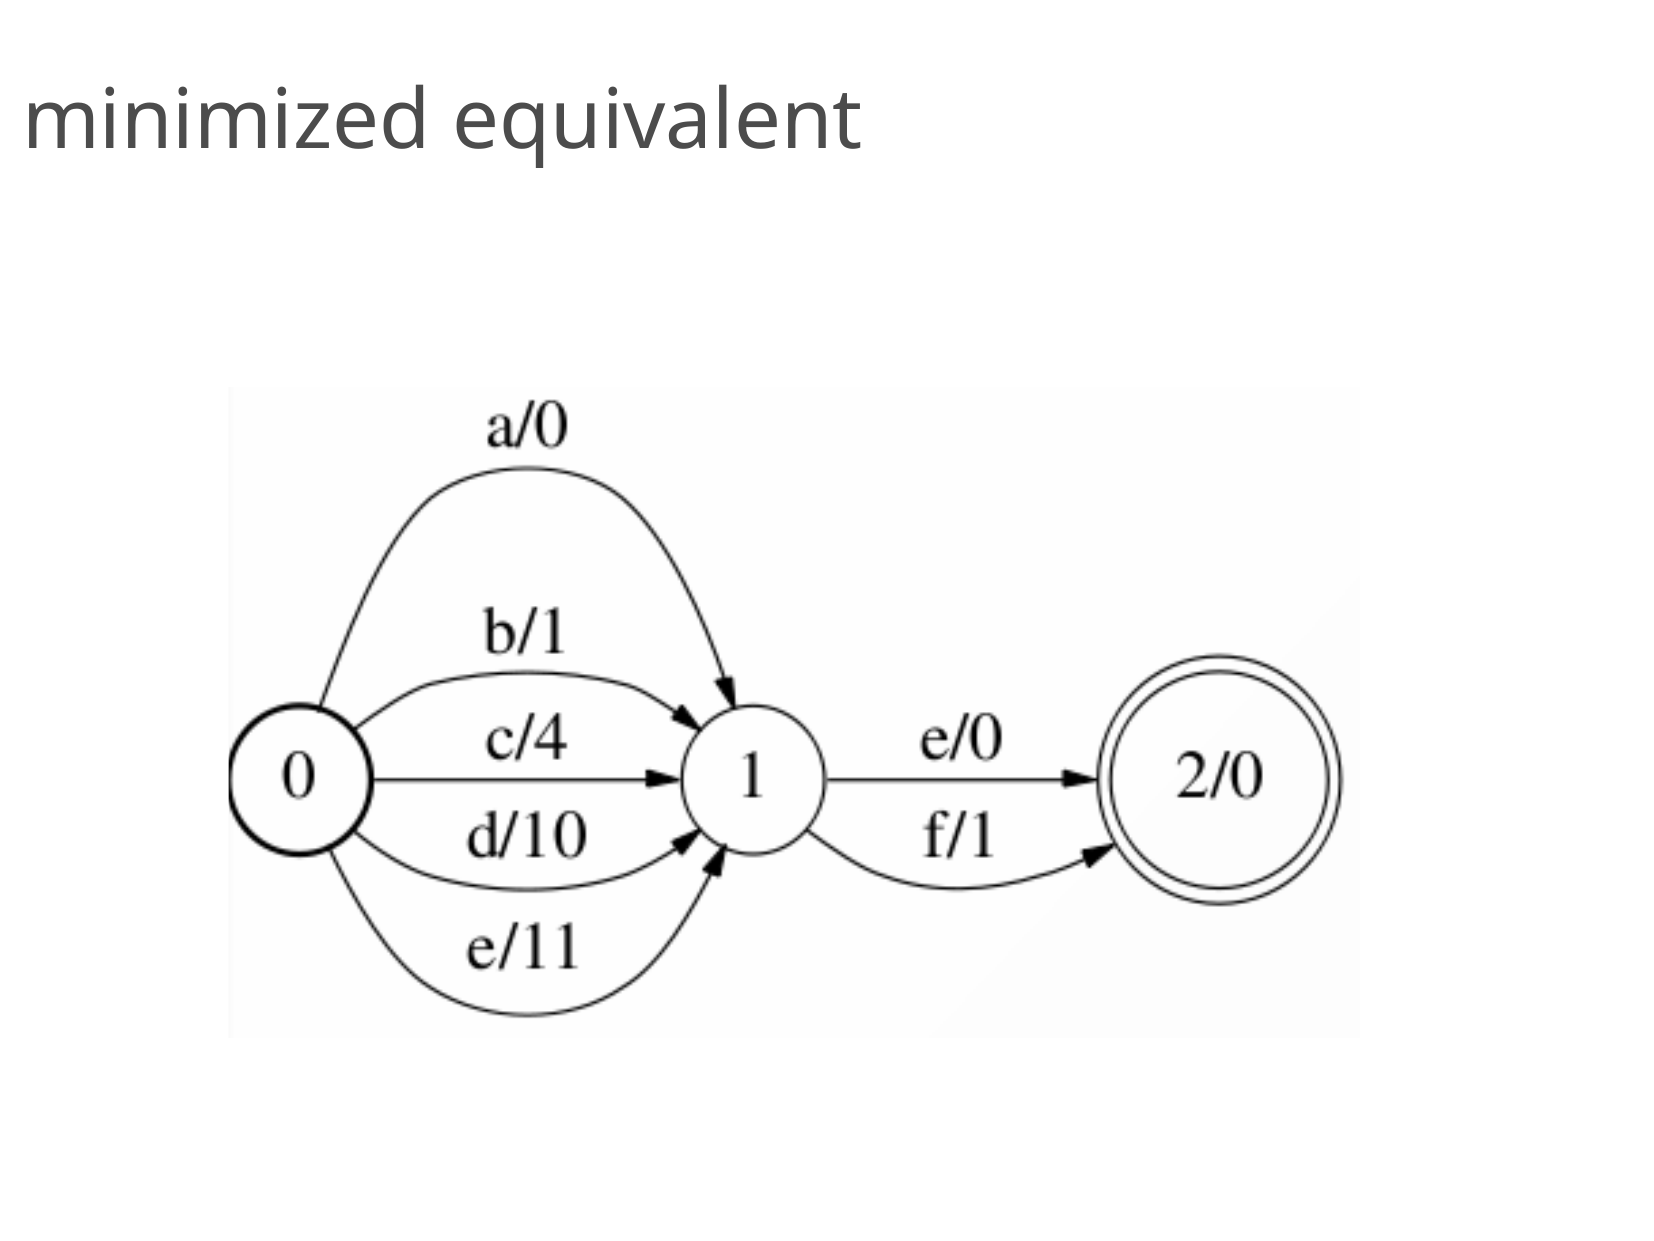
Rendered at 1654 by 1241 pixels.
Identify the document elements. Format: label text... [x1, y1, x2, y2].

picture [228, 387, 1360, 1038]
title minimized equivalent [22, 26, 1654, 205]
